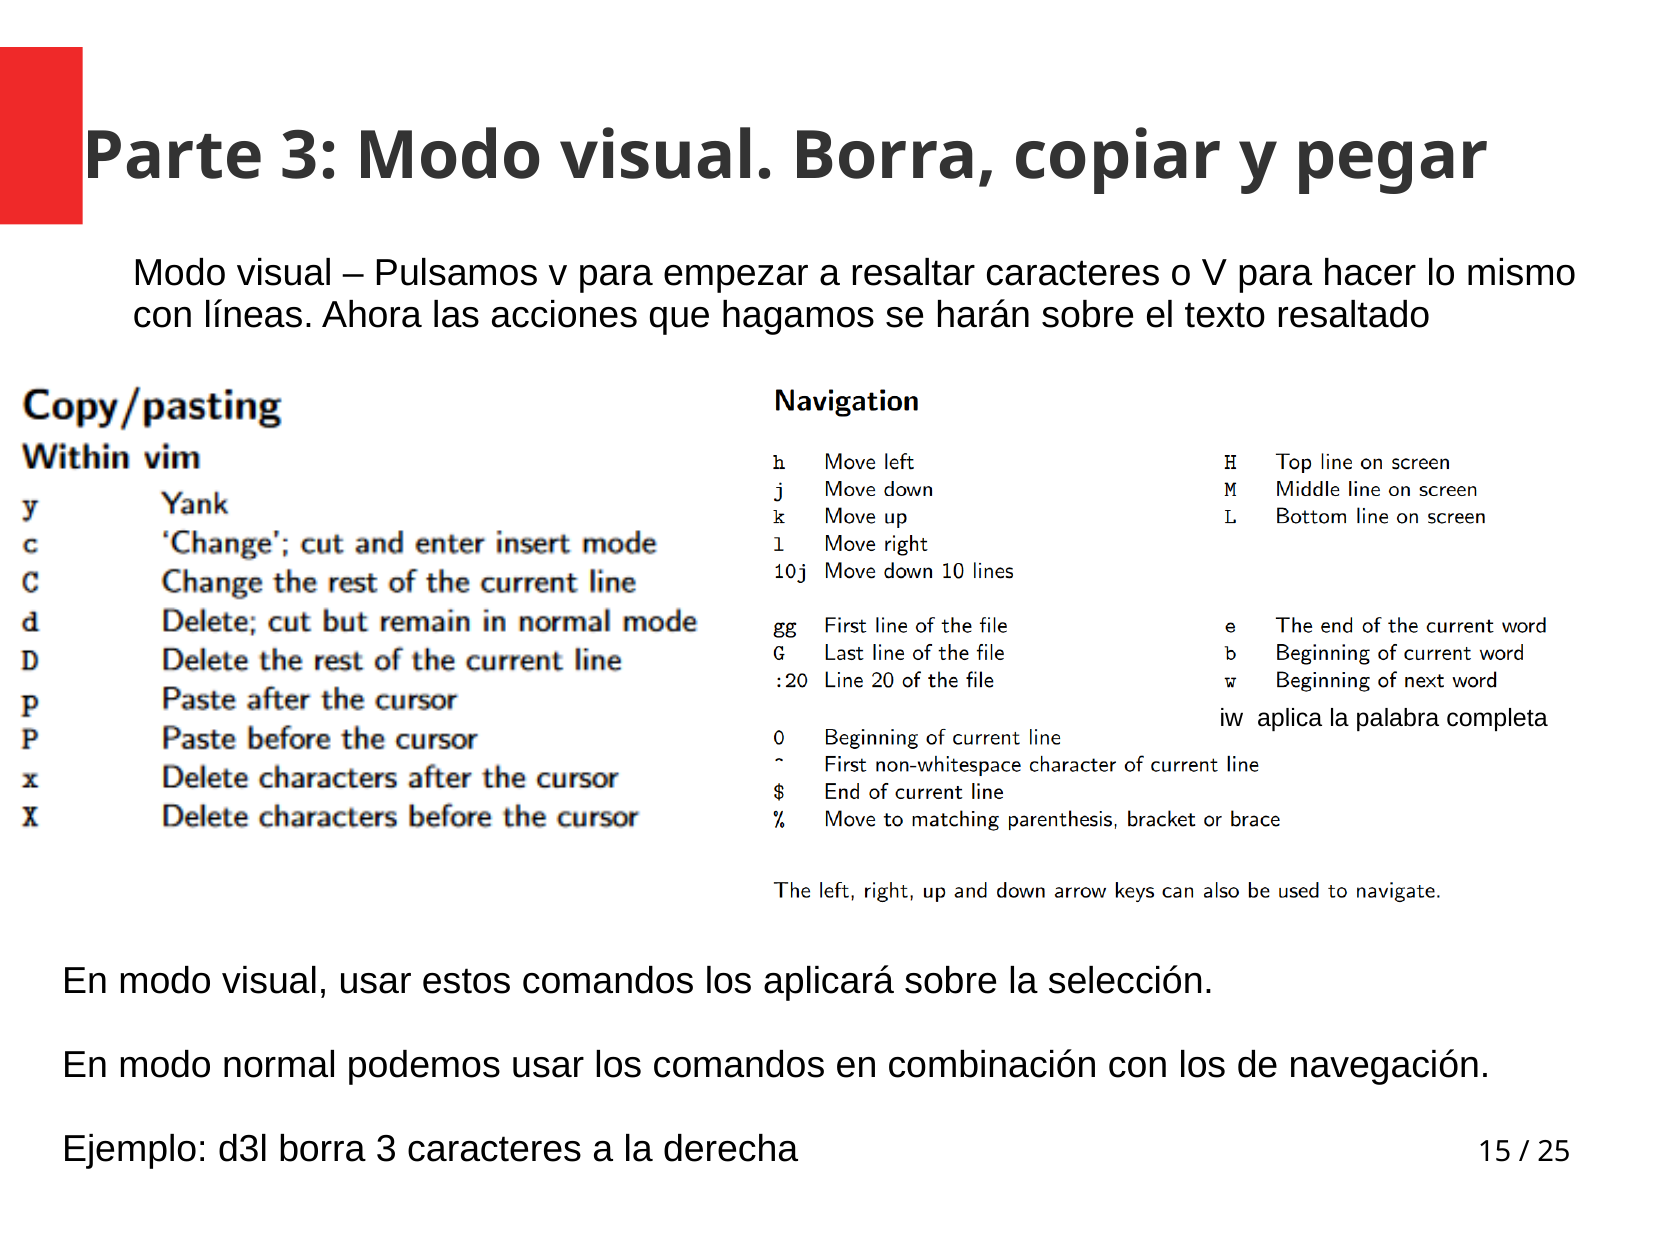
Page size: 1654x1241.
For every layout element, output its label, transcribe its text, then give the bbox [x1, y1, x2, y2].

picture [0, 366, 1641, 936]
text_box En modo visual, usar estos comandos los aplicará sobre la selección. En modo normal podemos usar los comandos en combinación con los de navegación. Ejemplo: d3l borra 3 caracteres a la derecha [47, 952, 1536, 1178]
title Parte 3: Modo visual. Borra, copiar y pegar [82, 39, 1654, 267]
text_box Modo visual – Pulsamos v para empezar a resaltar caracteres o V para hacer lo mismo con líneas. Ahora las acciones que hagamos se harán sobre el texto resaltado [118, 243, 1607, 377]
text_box iw aplica la palabra completa [1204, 696, 1654, 832]
